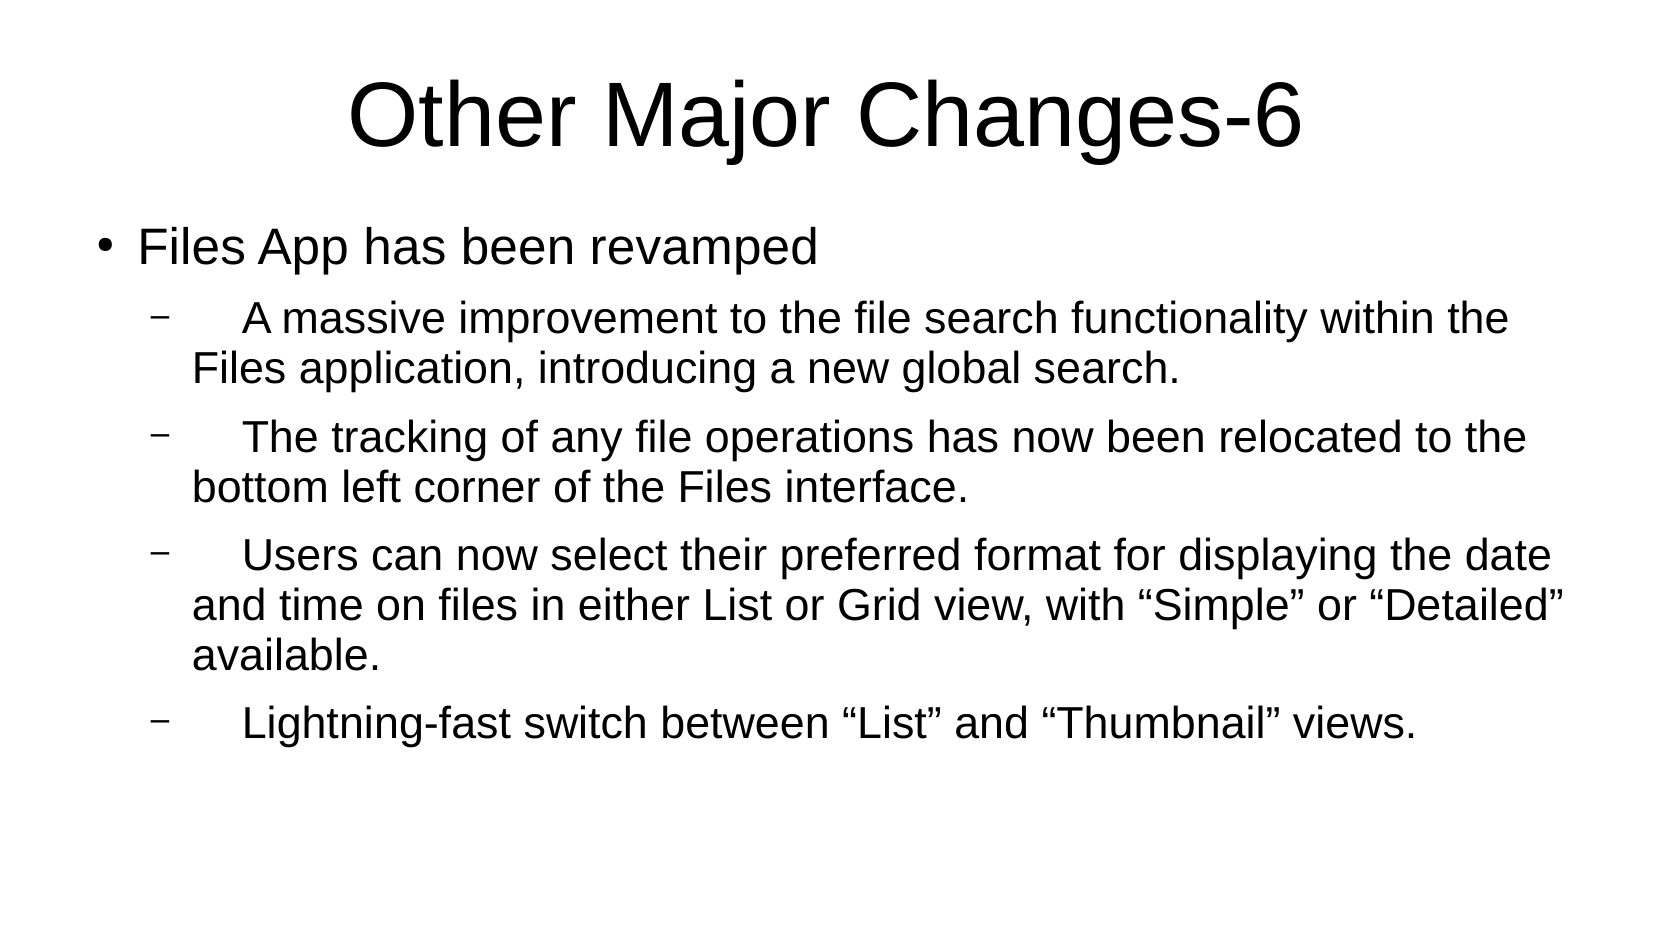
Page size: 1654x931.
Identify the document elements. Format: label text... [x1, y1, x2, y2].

title Other Major Changes-6 [82, 37, 1571, 193]
list Files App has been revamped A massive improvement to the file search functionality within the Files application, introducing a new global search. The tracking of any file operations has now been relocated to the bottom left corner of the Files interface. Users can now select their preferred format for displaying the date and time on files in either List or Grid view, with “Simple” or “Detailed” available. Lightning-fast switch between “List” and “Thumbnail” views. [82, 217, 1571, 758]
